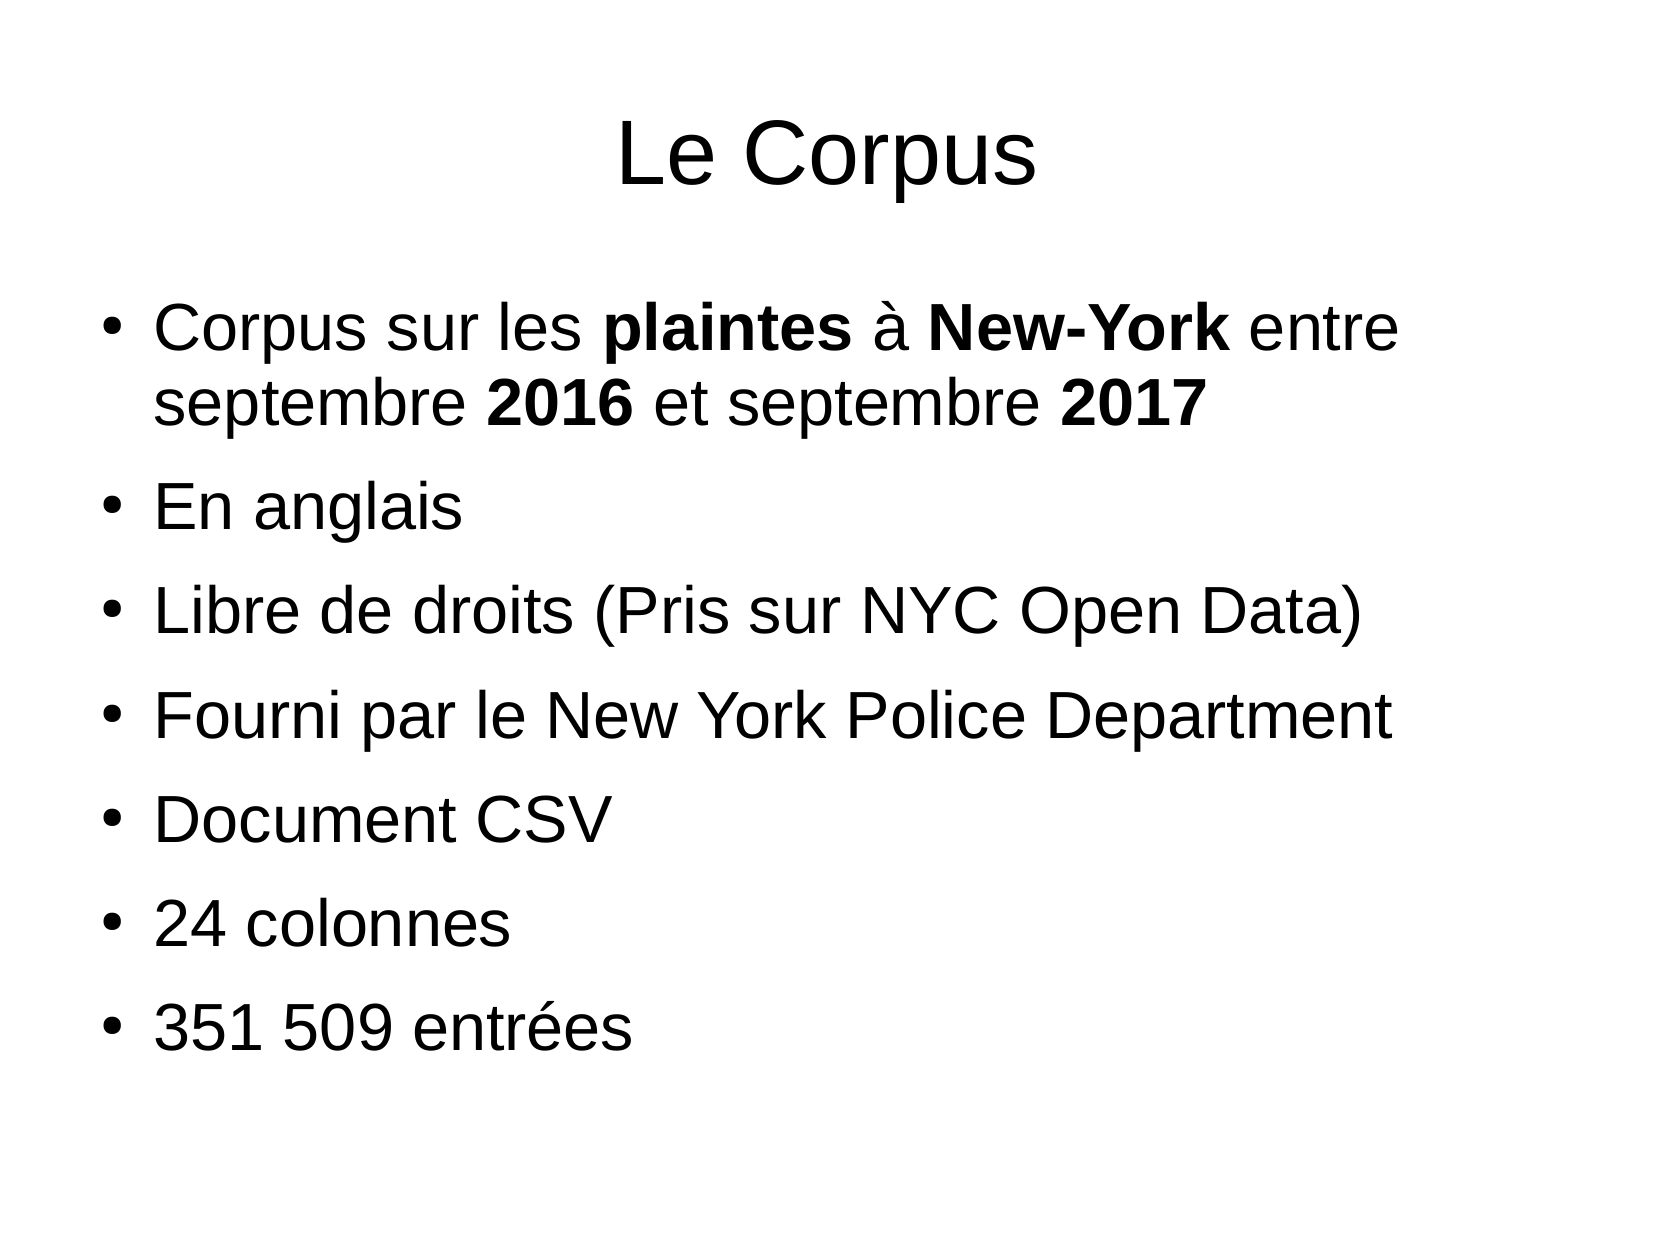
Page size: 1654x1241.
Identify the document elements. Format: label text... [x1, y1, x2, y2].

title Le Corpus [82, 49, 1571, 257]
list Corpus sur les plaintes à New-York entre septembre 2016 et septembre 2017 En anglais Libre de droits (Pris sur NYC Open Data) Fourni par le New York Police Department Document CSV 24 colonnes 351 509 entrées [82, 290, 1571, 1109]
